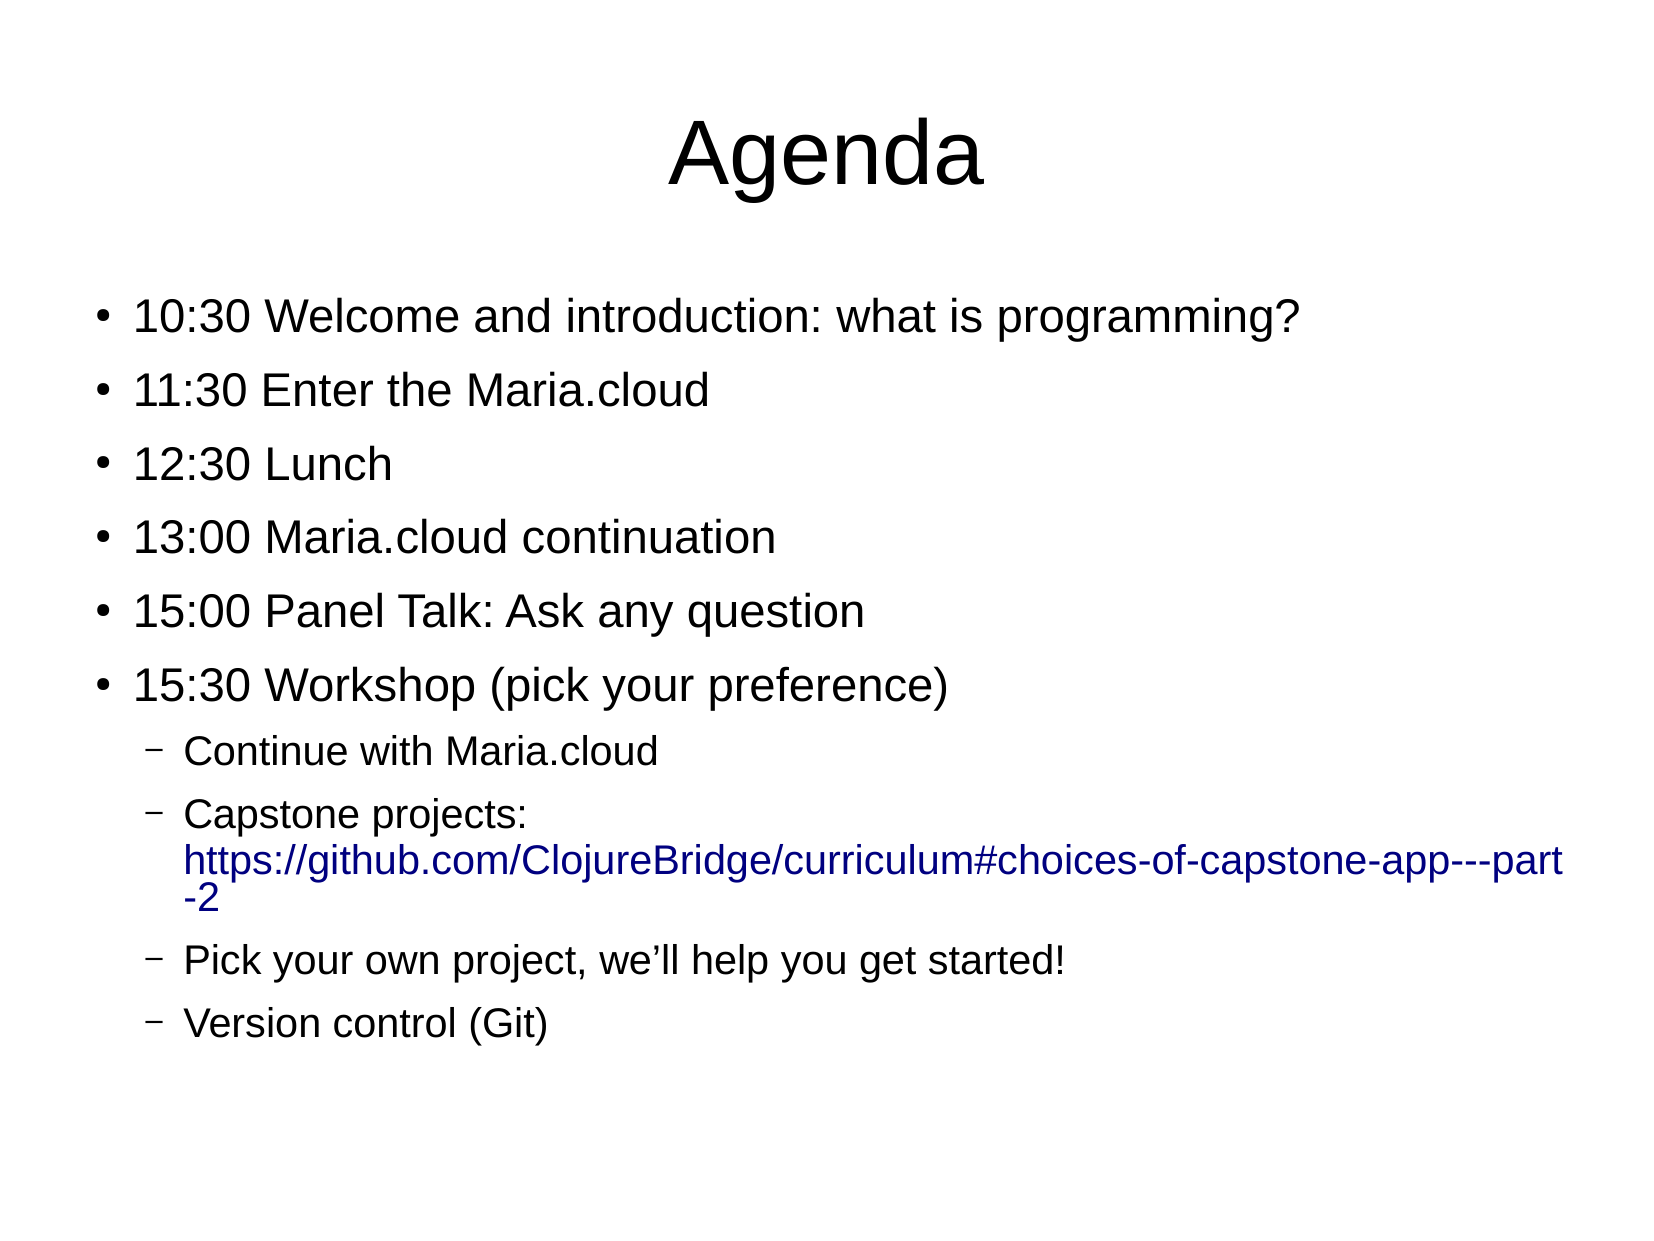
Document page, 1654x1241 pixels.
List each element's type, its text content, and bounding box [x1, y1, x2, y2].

title Agenda [82, 49, 1571, 257]
list 10:30 Welcome and introduction: what is programming? 11:30 Enter the Maria.cloud 12:30 Lunch 13:00 Maria.cloud continuation 15:00 Panel Talk: Ask any question 15:30 Workshop (pick your preference) Continue with Maria.cloud Capstone projects: https://github.com/ClojureBridge/curriculum#choices-of-capstone-app---part-2 Pick your own project, we’ll help you get started! Version control (Git) [82, 290, 1571, 1010]
